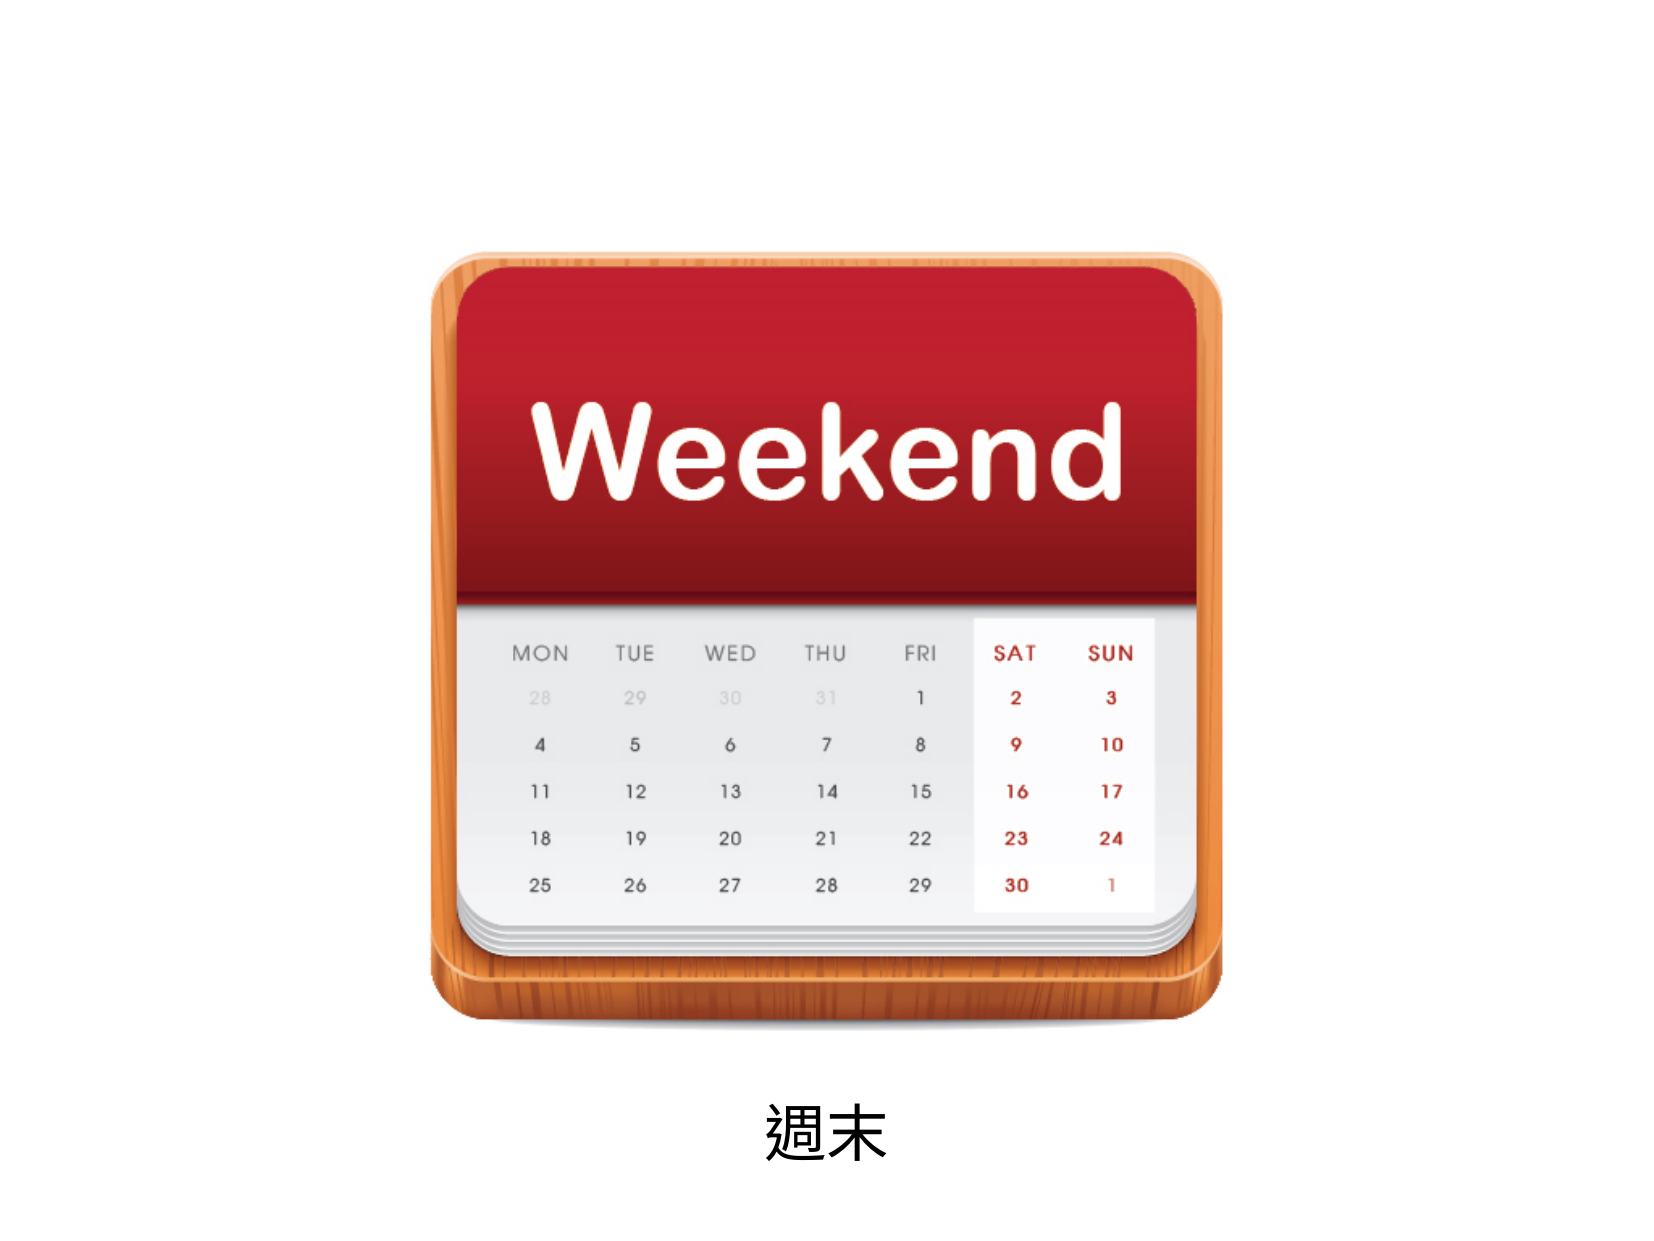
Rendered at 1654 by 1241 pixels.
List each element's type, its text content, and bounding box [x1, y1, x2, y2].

picture [0, 0, 1654, 1241]
title 週末 [82, 1025, 1571, 1233]
